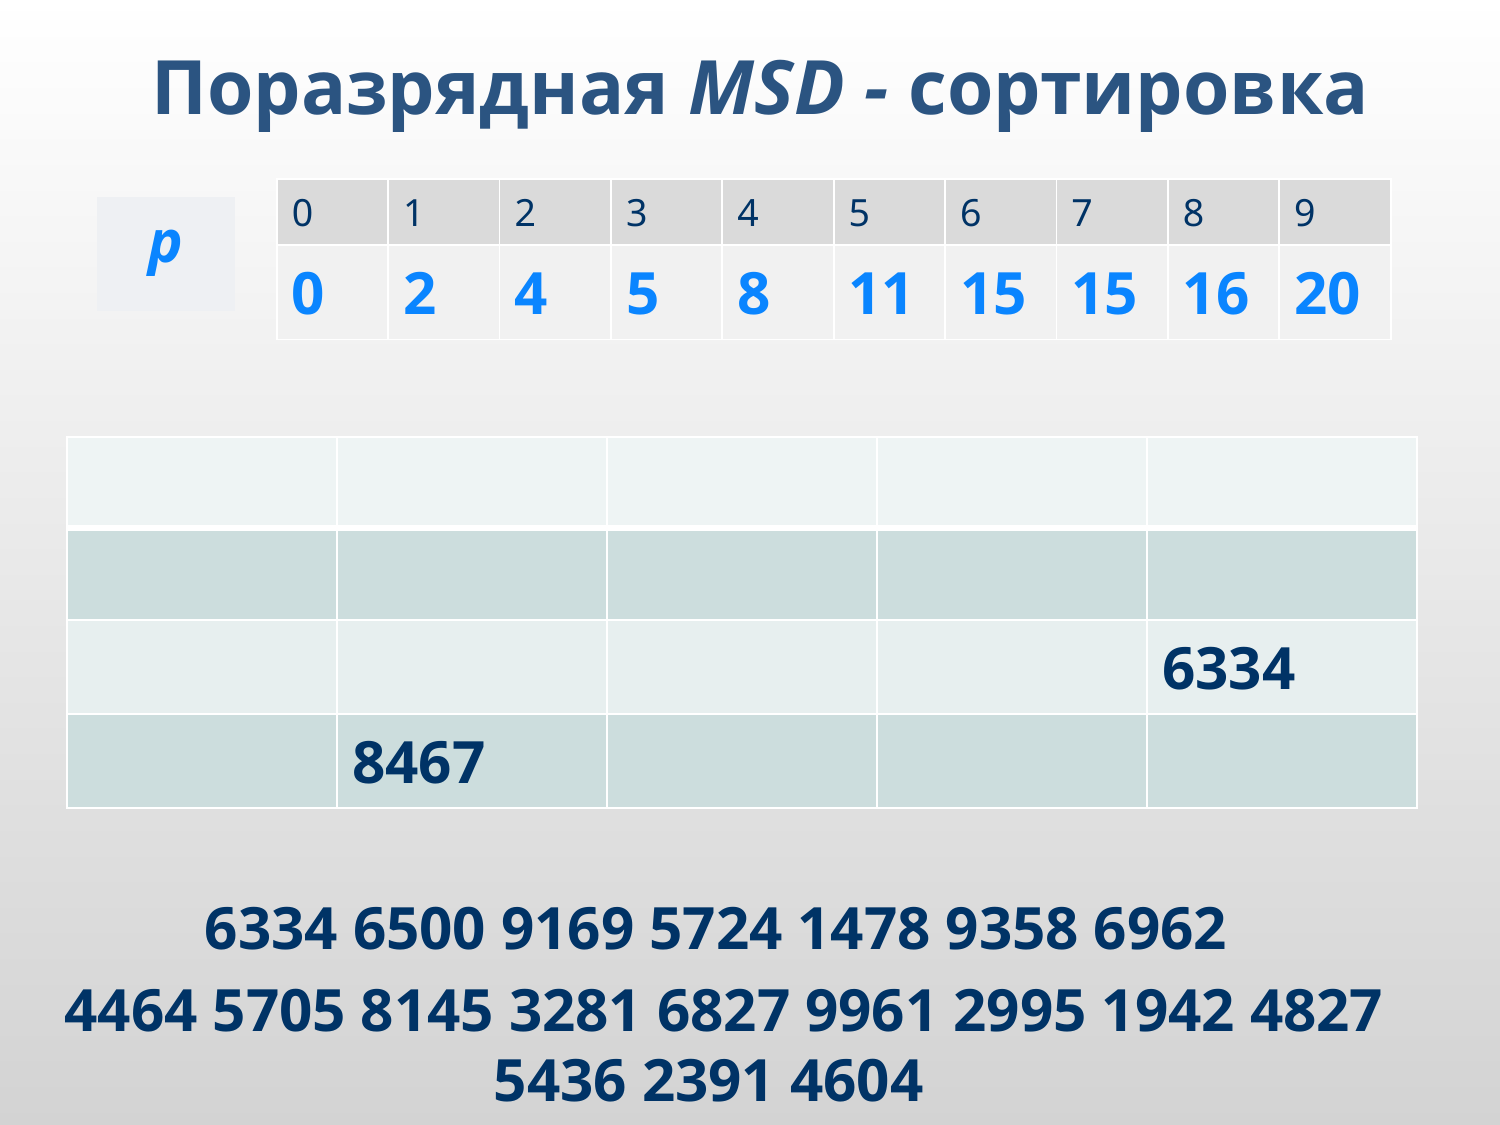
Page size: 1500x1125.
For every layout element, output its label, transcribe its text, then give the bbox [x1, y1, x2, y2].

table_cell [1148, 531, 1416, 619]
table_header 2 [500, 180, 610, 244]
table_cell 20 [1280, 246, 1390, 339]
text_box p [97, 197, 235, 311]
table_cell [878, 531, 1146, 619]
table_header [338, 438, 606, 525]
table_cell [878, 715, 1146, 807]
table_header 3 [612, 180, 721, 244]
table_header 8 [1169, 180, 1278, 244]
table_header [878, 438, 1146, 525]
table_header 7 [1057, 180, 1167, 244]
table_header 4 [723, 180, 833, 244]
table_header [1148, 438, 1416, 525]
table_header 9 [1280, 180, 1390, 244]
table_cell 15 [1057, 246, 1167, 339]
table_cell 4 [500, 246, 610, 339]
table_header [68, 438, 336, 525]
table_cell 8 [723, 246, 833, 339]
table_cell 0 [278, 246, 387, 339]
table_header 6 [946, 180, 1056, 244]
table_header [608, 438, 876, 525]
table_cell [338, 621, 606, 713]
table_cell [68, 621, 336, 713]
text_box Поразрядная MSD - сортировка [85, 47, 1436, 123]
table_cell 11 [835, 246, 944, 339]
table_header 0 [278, 180, 387, 244]
table_cell [68, 715, 336, 807]
table_header 5 [835, 180, 944, 244]
table_cell 5 [612, 246, 721, 339]
table_cell [608, 715, 876, 807]
table_cell [608, 621, 876, 713]
table_cell 8467 [338, 715, 606, 807]
table_cell 6334 [1148, 621, 1416, 713]
table_cell 15 [946, 246, 1056, 339]
text_box 6334 6500 9169 5724 1478 9358 6962 4464 5705 8145 3281 6827 9961 2995 1942 4827 5436 2391 4604 [0, 883, 1433, 1121]
table_cell [68, 531, 336, 619]
table_cell [338, 531, 606, 619]
table_cell [878, 621, 1146, 713]
table_cell [608, 531, 876, 619]
table_cell 2 [389, 246, 499, 339]
table_cell 16 [1169, 246, 1278, 339]
table_cell [1148, 715, 1416, 807]
table_header 1 [389, 180, 499, 244]
